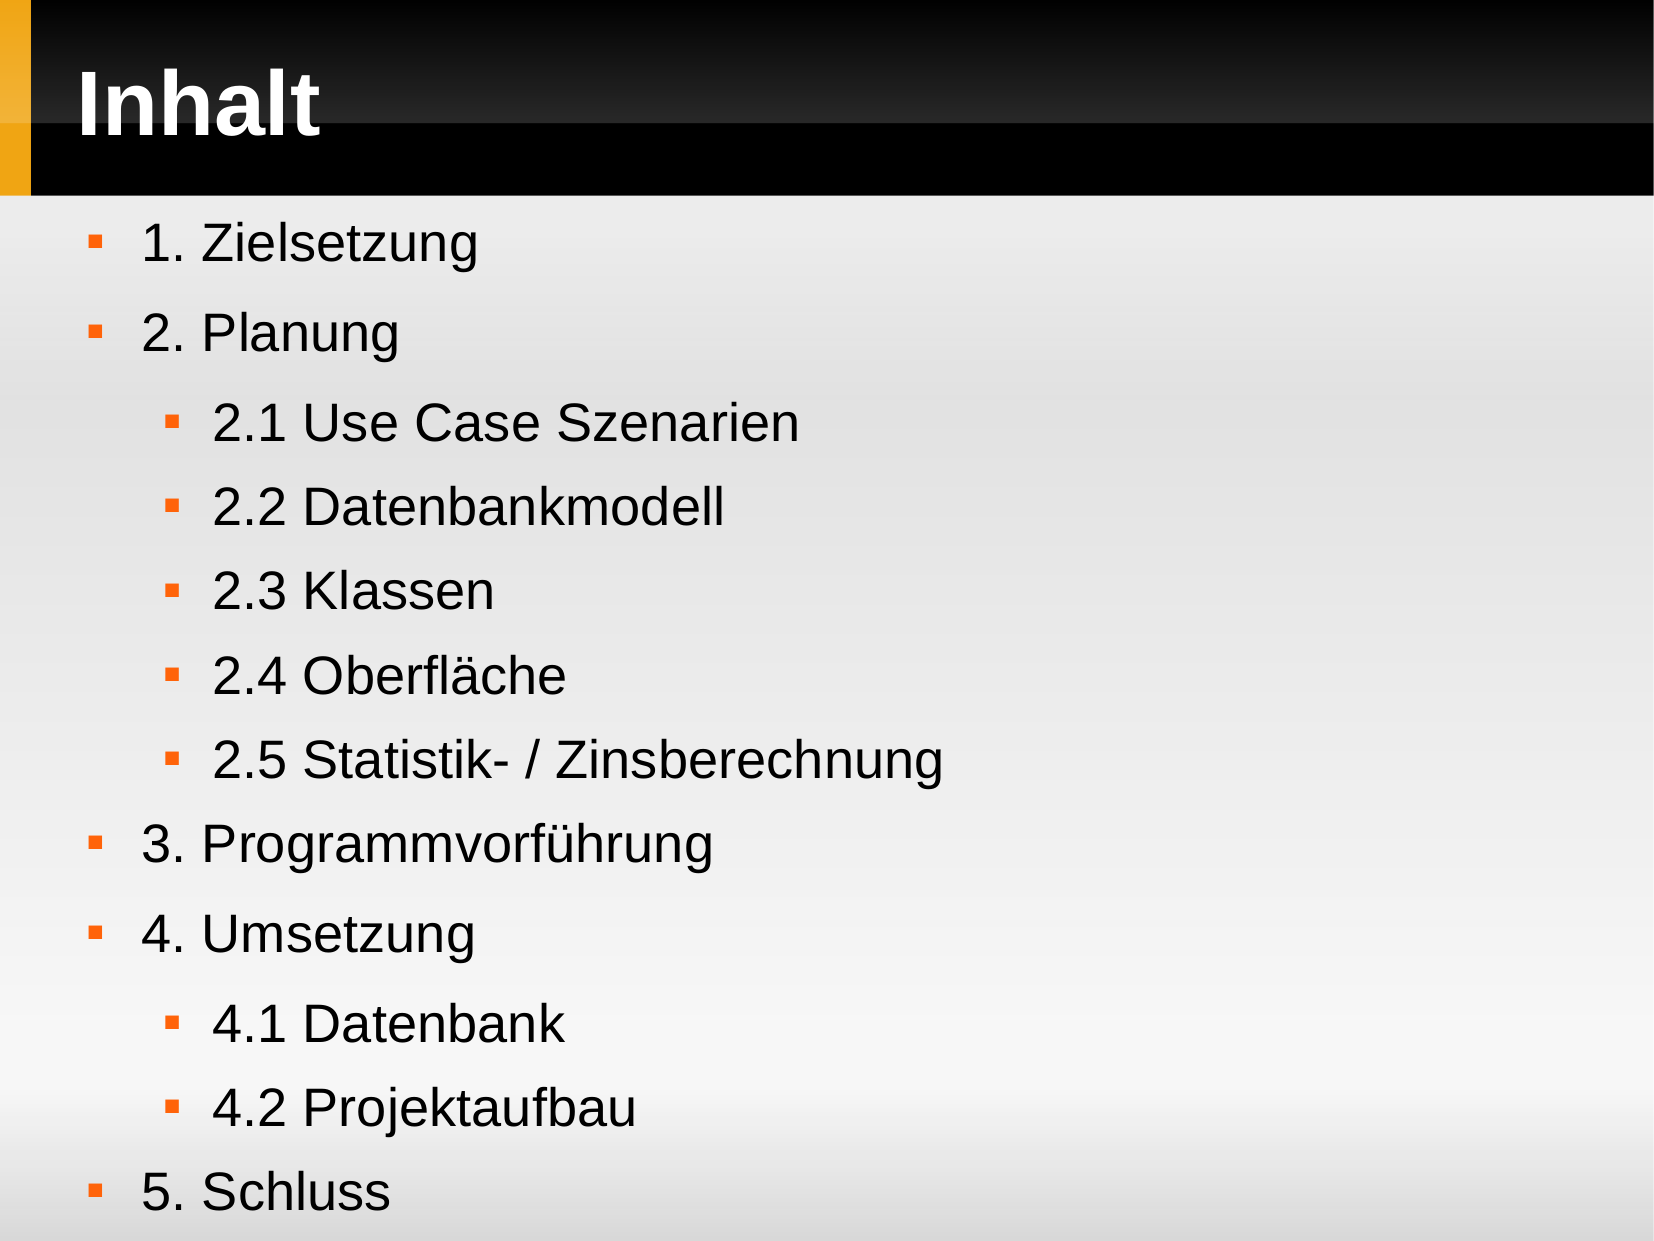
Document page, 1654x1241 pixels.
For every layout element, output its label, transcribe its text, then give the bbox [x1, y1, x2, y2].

picture [0, 0, 1654, 1241]
list 1. Zielsetzung 2. Planung 2.1 Use Case Szenarien 2.2 Datenbankmodell 2.3 Klassen 2.4 Oberfläche 2.5 Statistik- / Zinsberechnung 3. Programmvorführung 4. Umsetzung 4.1 Datenbank 4.2 Projektaufbau 5. Schluss [70, 212, 1559, 1223]
title Inhalt [76, 0, 1565, 208]
